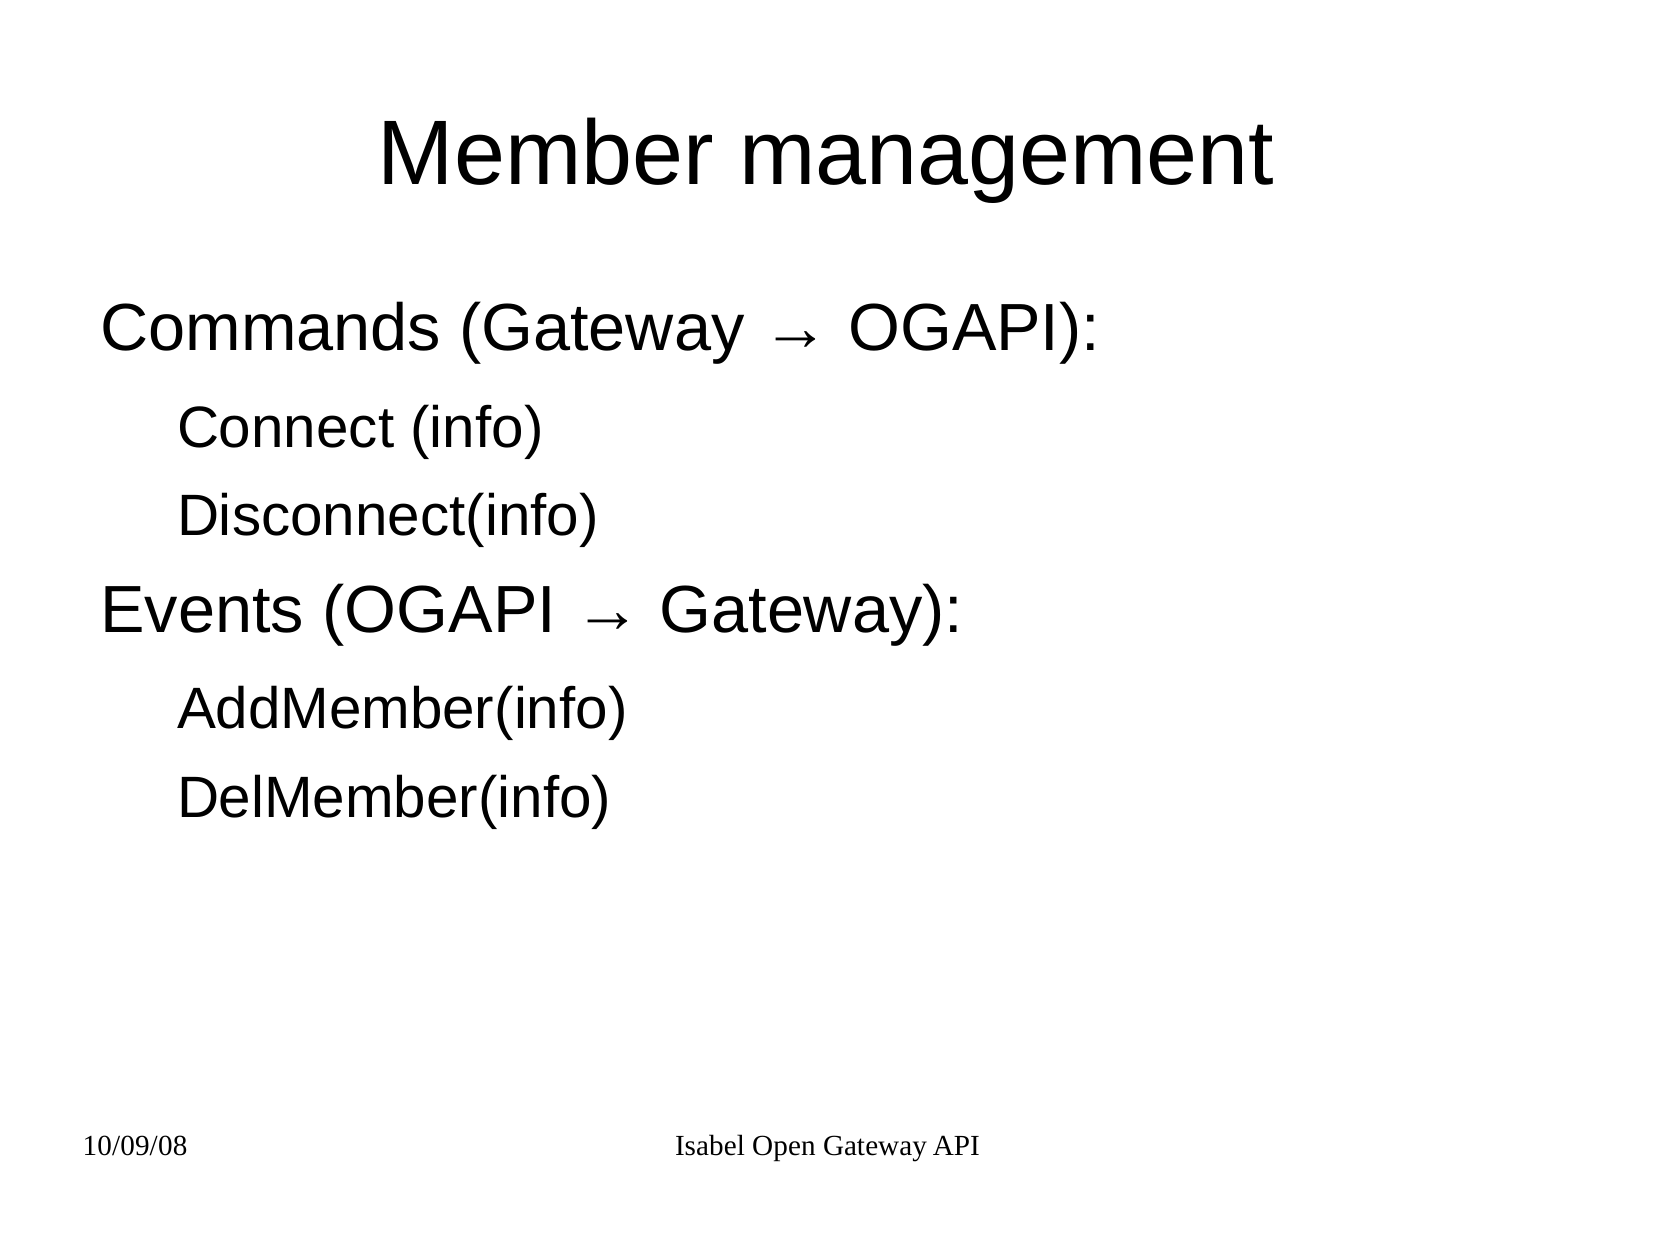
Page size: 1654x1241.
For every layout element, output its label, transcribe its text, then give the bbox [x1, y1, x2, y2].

list Commands (Gateway → OGAPI): Connect (info) Disconnect(info) Events (OGAPI → Gateway): AddMember(info) DelMember(info) [82, 290, 1571, 1094]
title Member management [82, 56, 1571, 250]
